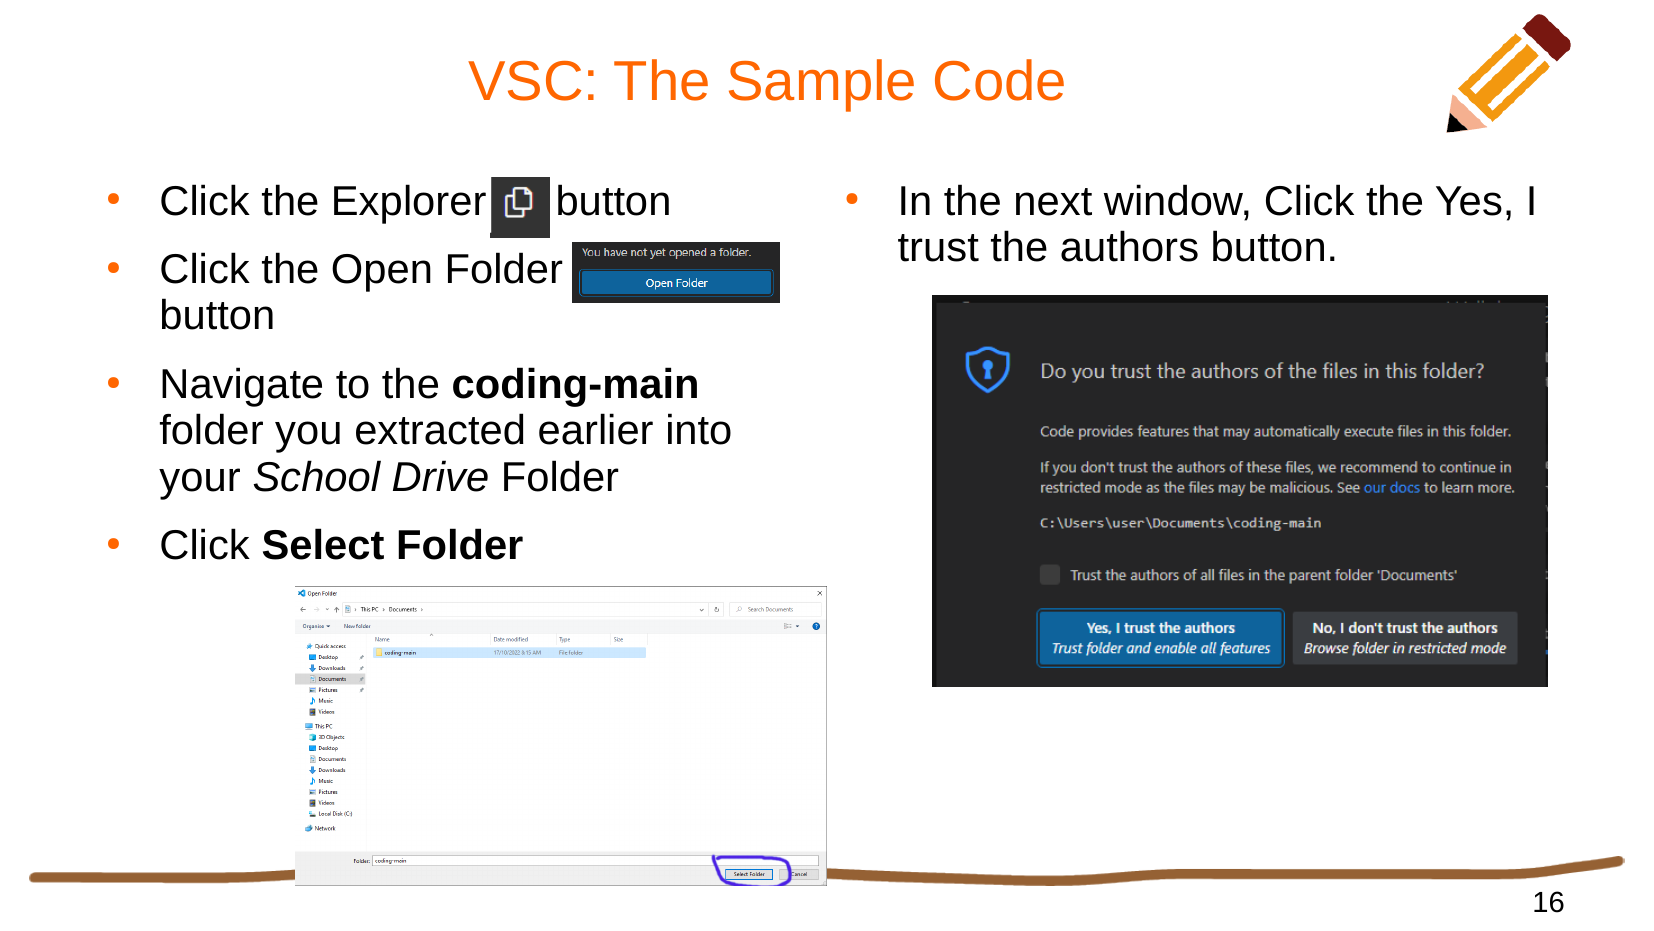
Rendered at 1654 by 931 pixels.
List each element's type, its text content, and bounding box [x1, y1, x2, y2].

picture [490, 177, 550, 238]
list In the next window, Click the Yes, I trust the authors button. [826, 177, 1548, 827]
picture [1446, 14, 1571, 133]
picture [572, 242, 780, 303]
title VSC: The Sample Code [88, 29, 1447, 133]
picture [29, 586, 1625, 886]
list Click the Explorer button Click the Open Folder button Navigate to the coding-main folder you extracted earlier into your School Drive Folder Click Select Folder [88, 177, 809, 827]
picture [932, 295, 1548, 687]
